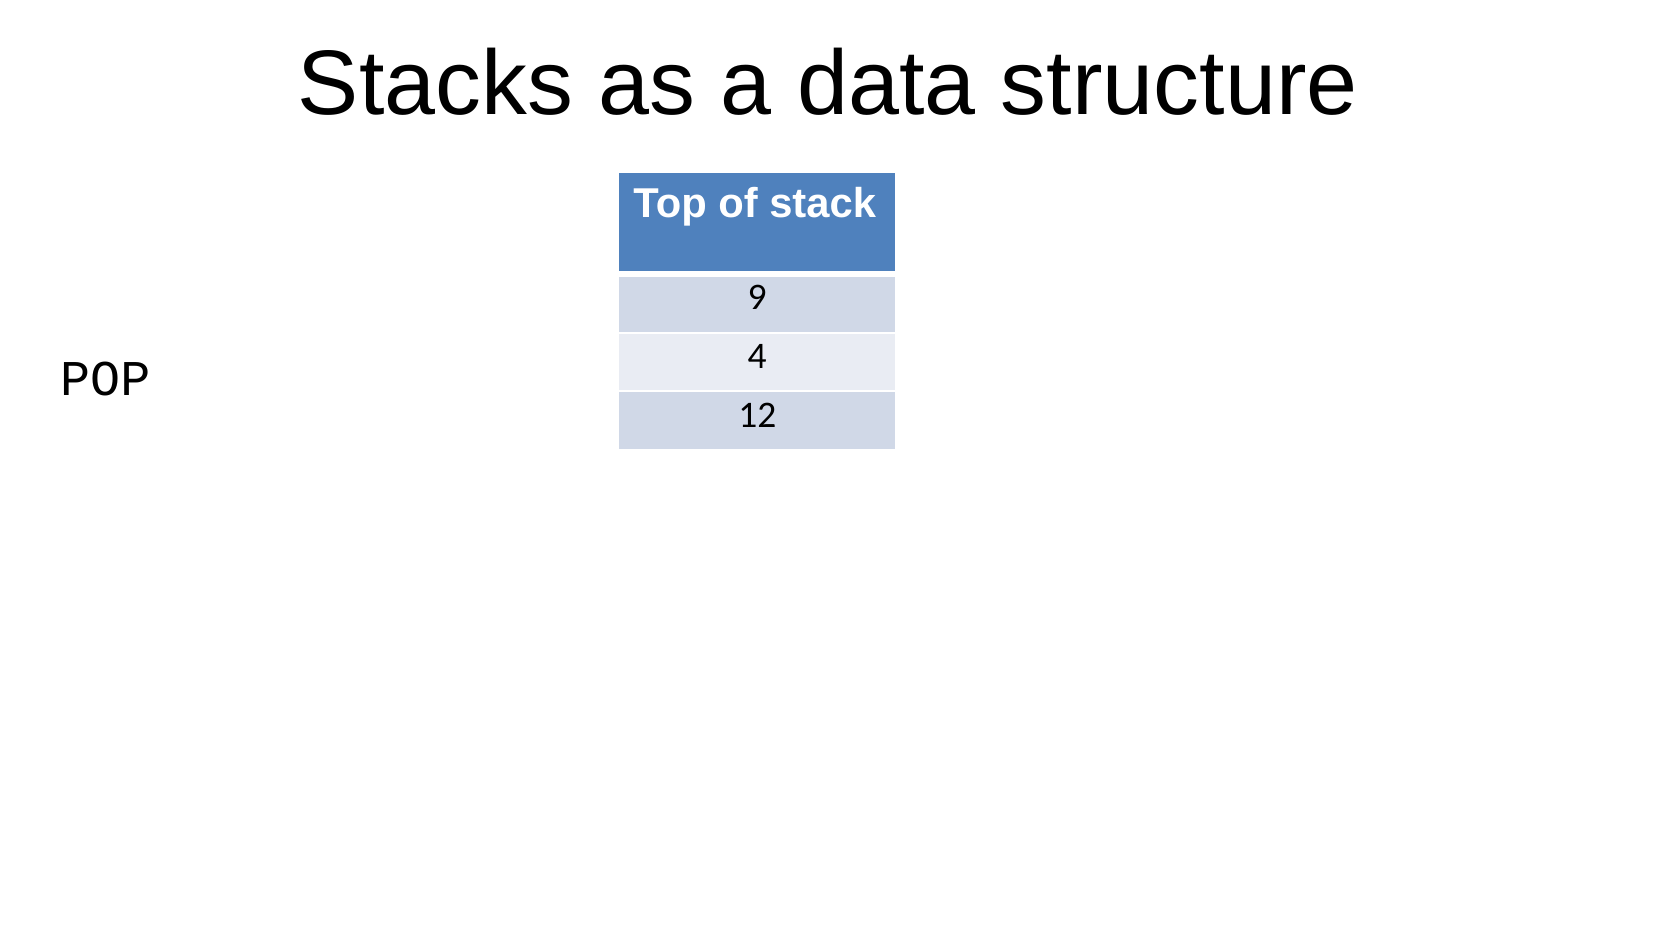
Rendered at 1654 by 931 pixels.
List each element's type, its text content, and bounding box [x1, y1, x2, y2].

title Stacks as a data structure [84, 0, 1573, 155]
table_cell 4 [619, 334, 895, 390]
text_box POP [45, 338, 593, 413]
table_cell 9 [619, 277, 895, 332]
table_header Top of stack [619, 173, 895, 271]
table_cell 12 [619, 392, 895, 449]
